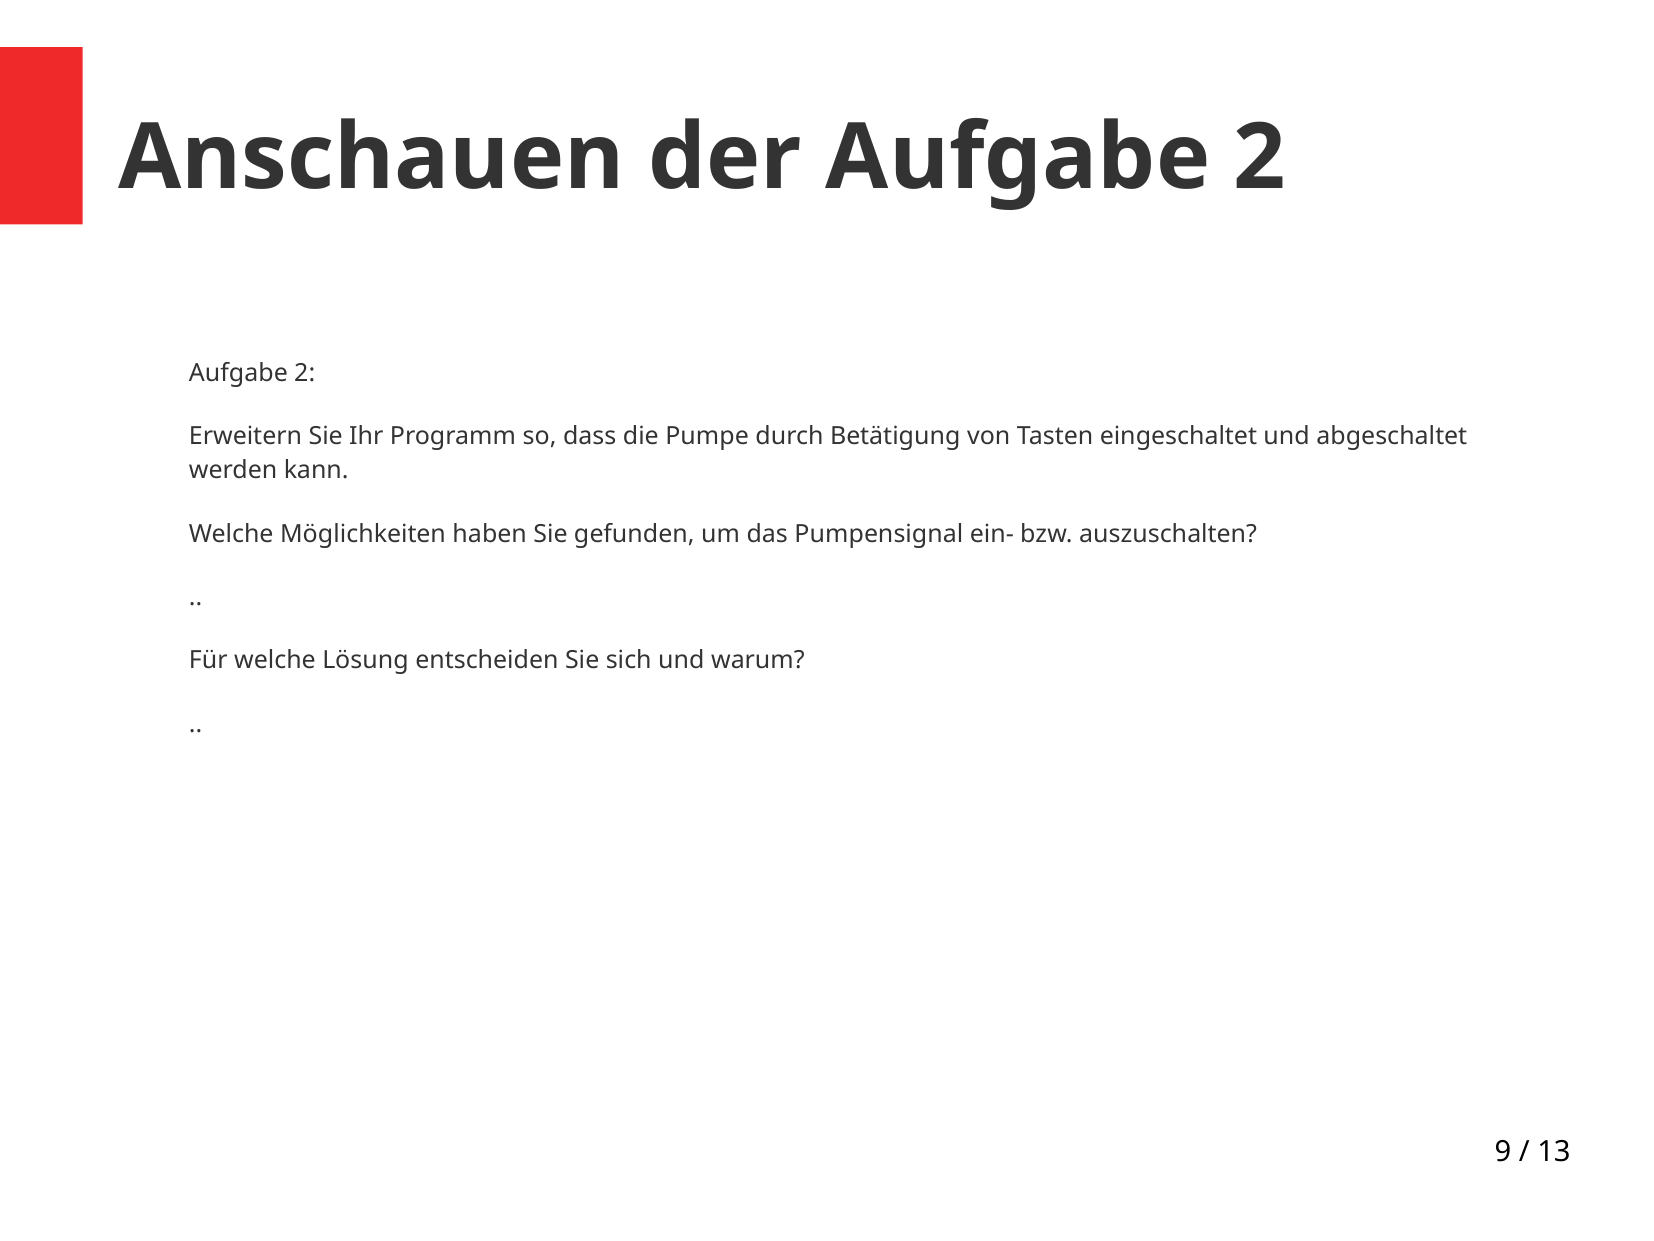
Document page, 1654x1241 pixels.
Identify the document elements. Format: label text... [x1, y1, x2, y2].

list Aufgabe 2: Erweitern Sie Ihr Programm so, dass die Pumpe durch Betätigung von Tasten eingeschaltet und abgeschaltet werden kann. Welche Möglichkeiten haben Sie gefunden, um das Pumpensignal ein- bzw. auszuschalten? .. Für welche Lösung entscheiden Sie sich und warum? .. [118, 354, 1536, 1074]
title Anschauen der Aufgabe 2 [118, 49, 1571, 257]
